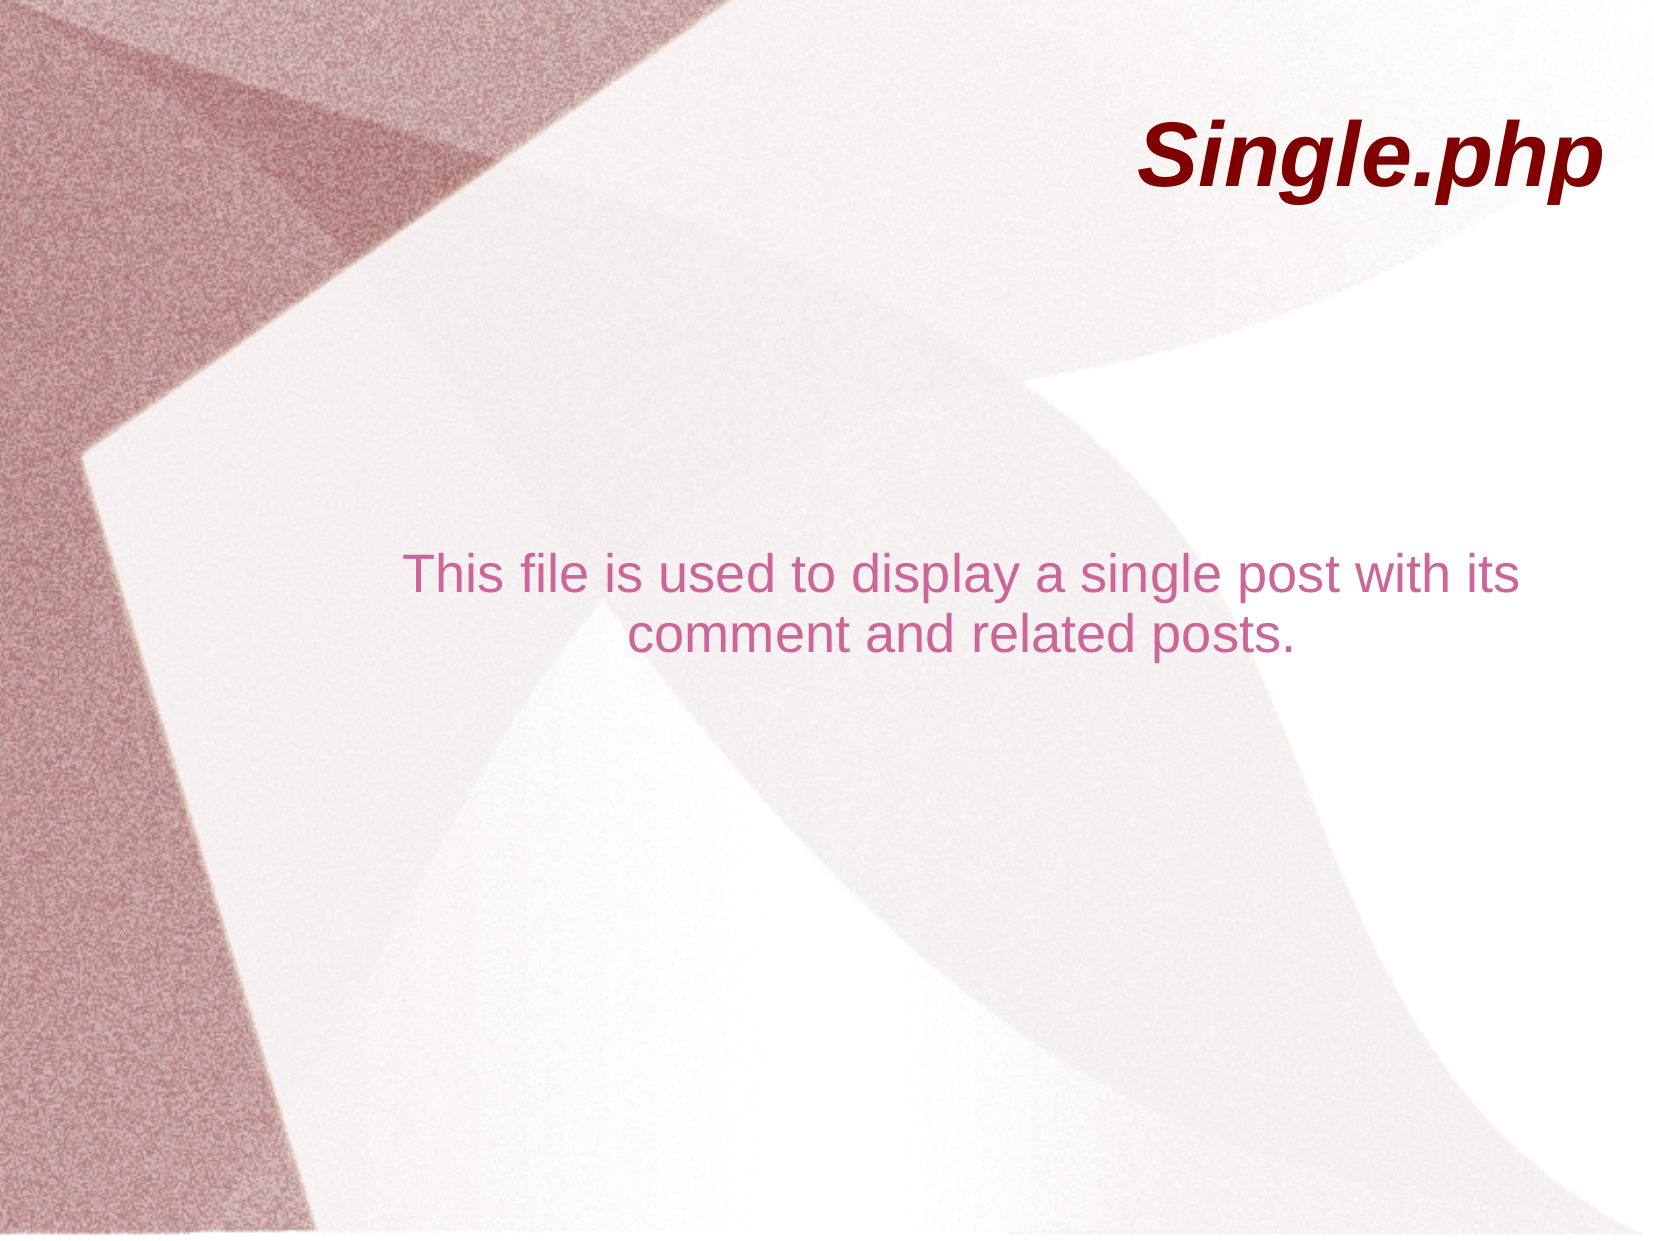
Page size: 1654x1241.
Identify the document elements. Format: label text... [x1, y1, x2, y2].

picture [0, 0, 1654, 1241]
title Single.php [596, 49, 1607, 257]
text_box This file is used to display a single post with its comment and related posts. [324, 290, 1601, 916]
